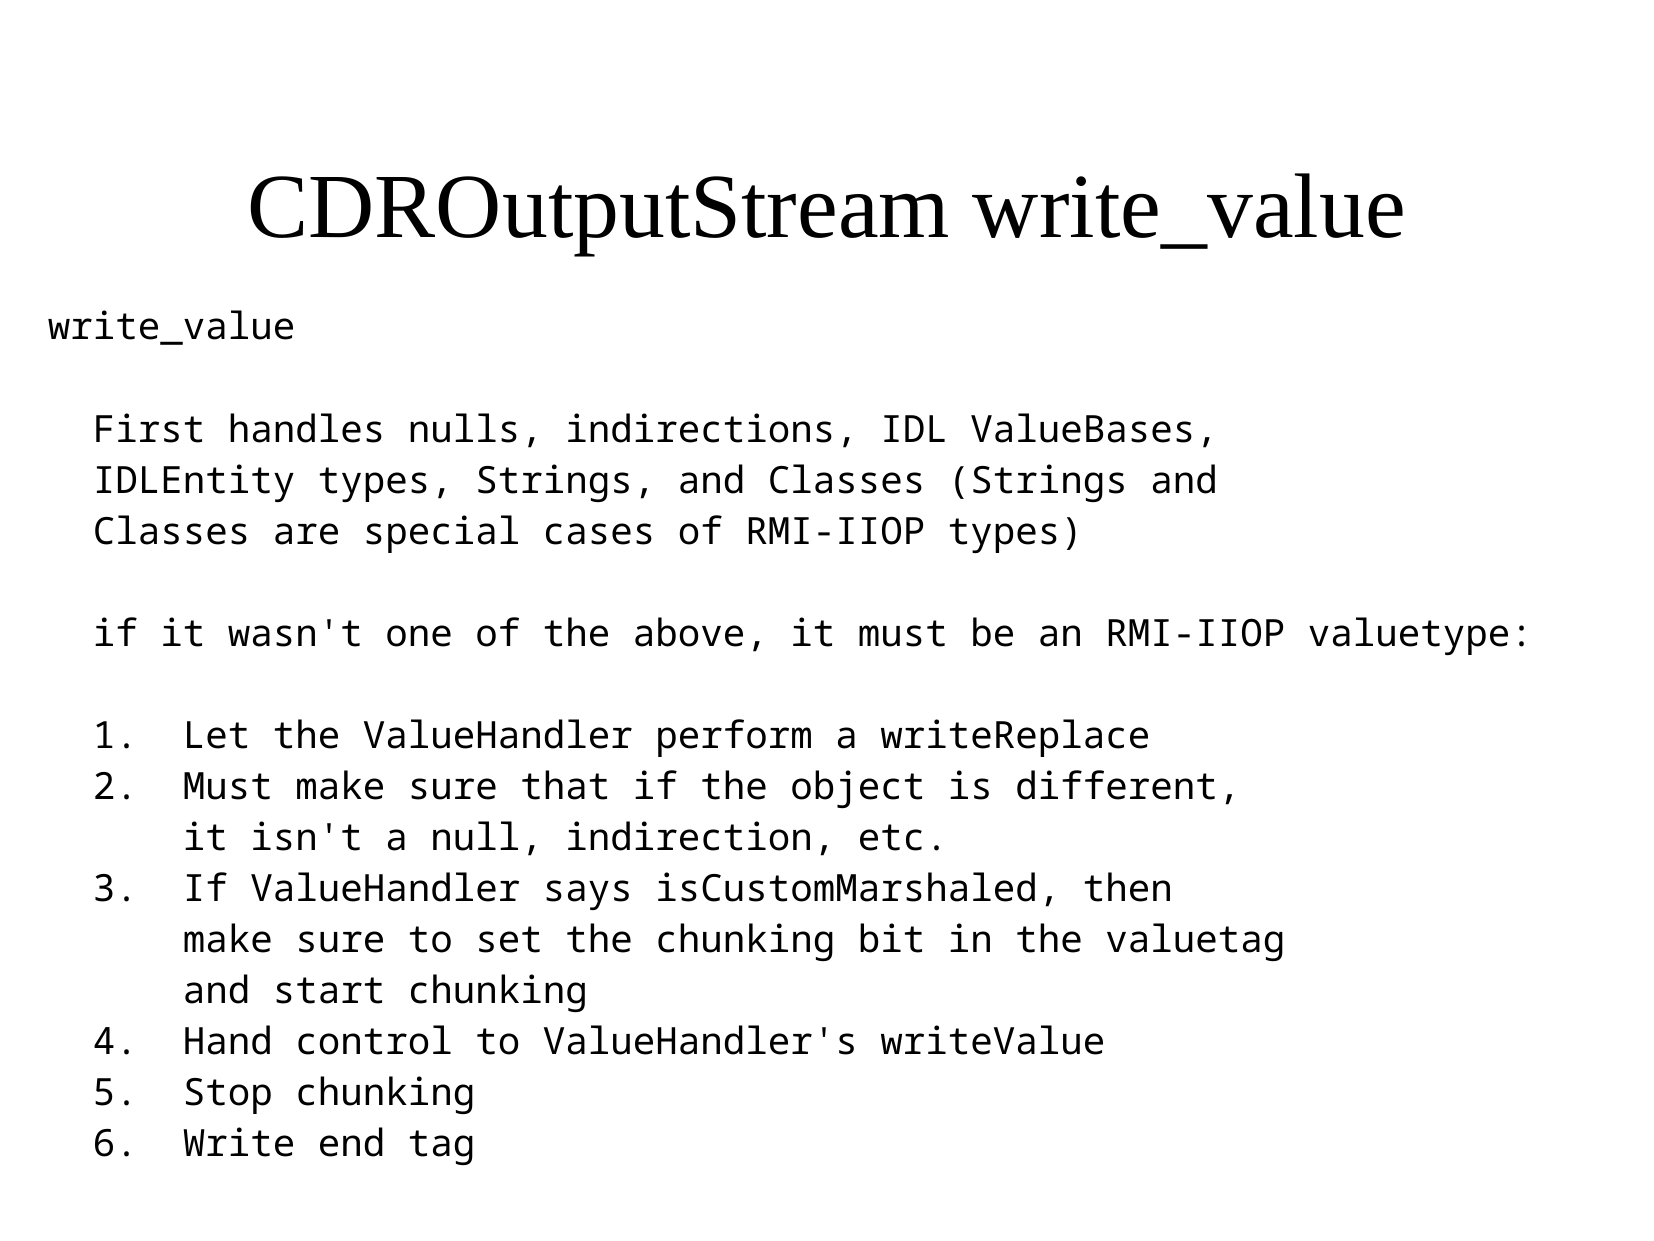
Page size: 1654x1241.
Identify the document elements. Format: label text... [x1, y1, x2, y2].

title CDROutputStream write_value [121, 102, 1534, 300]
text_box write_value First handles nulls, indirections, IDL ValueBases, IDLEntity types, Strings, and Classes (Strings and Classes are special cases of RMI-IIOP types) if it wasn't one of the above, it must be an RMI-IIOP valuetype: 1. Let the ValueHandler perform a writeReplace 2. Must make sure that if the object is different, it isn't a null, indirection, etc. 3. If ValueHandler says isCustomMarshaled, then make sure to set the chunking bit in the valuetag and start chunking 4. Hand control to ValueHandler's writeValue 5. Stop chunking 6. Write end tag [47, 300, 1586, 998]
